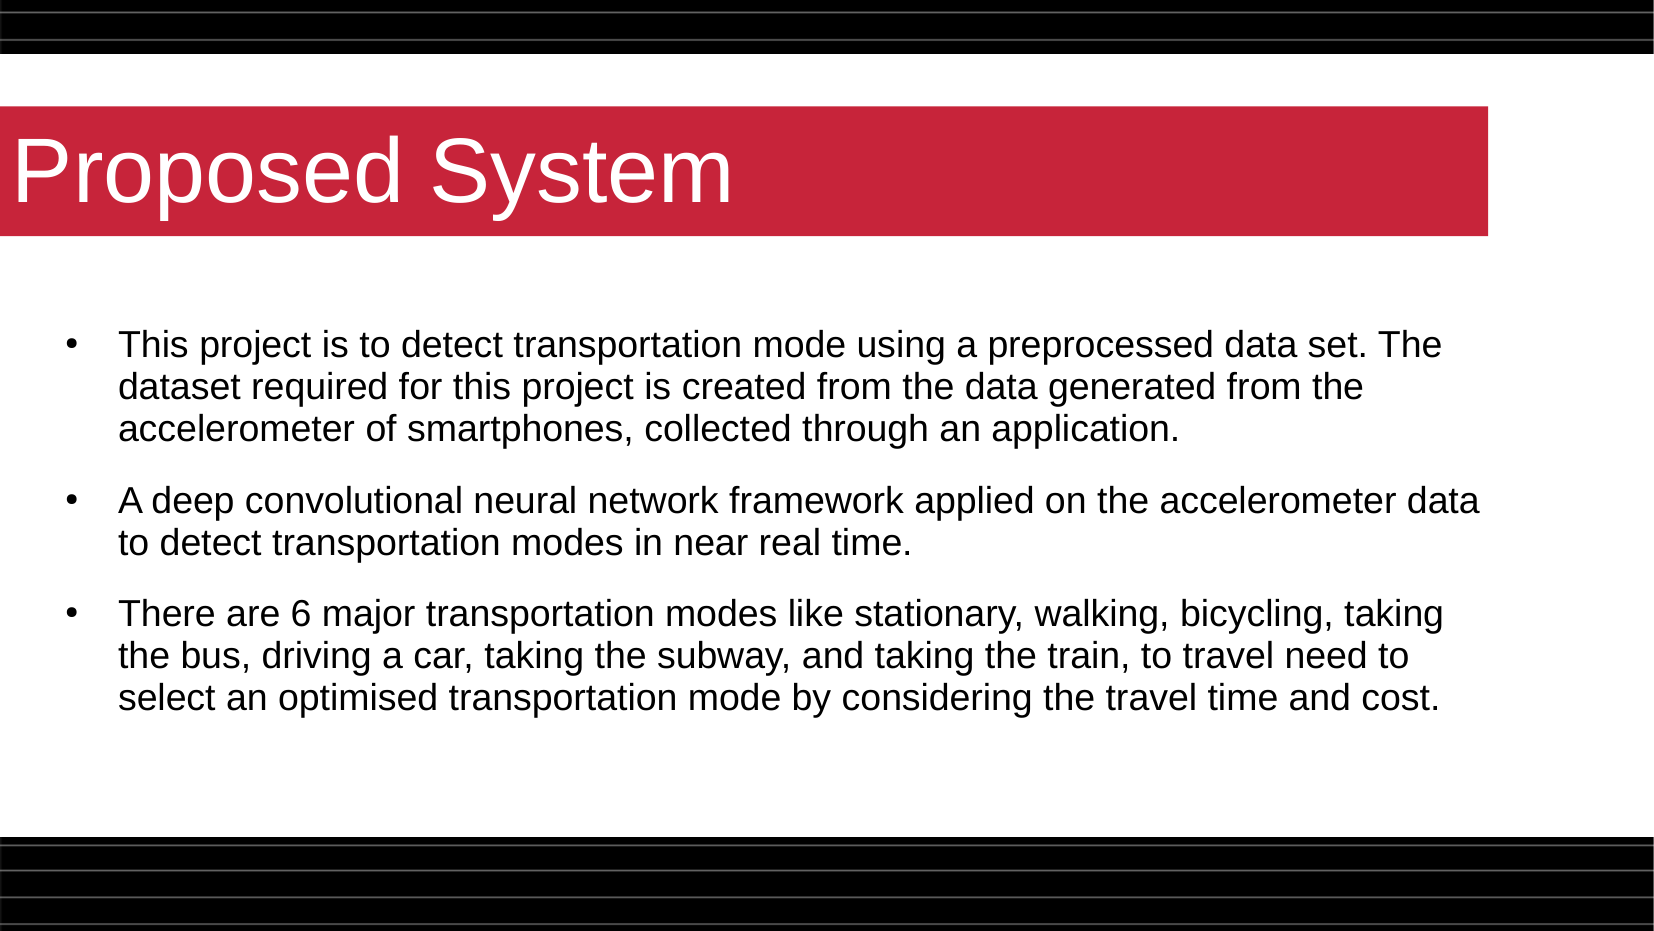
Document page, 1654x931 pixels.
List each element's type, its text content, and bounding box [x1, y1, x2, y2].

list This project is to detect transportation mode using a preprocessed data set. The dataset required for this project is created from the data generated from the accelerometer of smartphones, collected through an application. A deep convolutional neural network framework applied on the accelerometer data to detect transportation modes in near real time. There are 6 major transportation modes like stationary, walking, bicycling, taking the bus, driving a car, taking the subway, and taking the train, to travel need to select an optimised transportation mode by considering the travel time and cost. [47, 259, 1489, 804]
picture [0, 837, 1654, 931]
title Proposed System [0, 106, 1489, 237]
picture [0, 0, 1654, 54]
